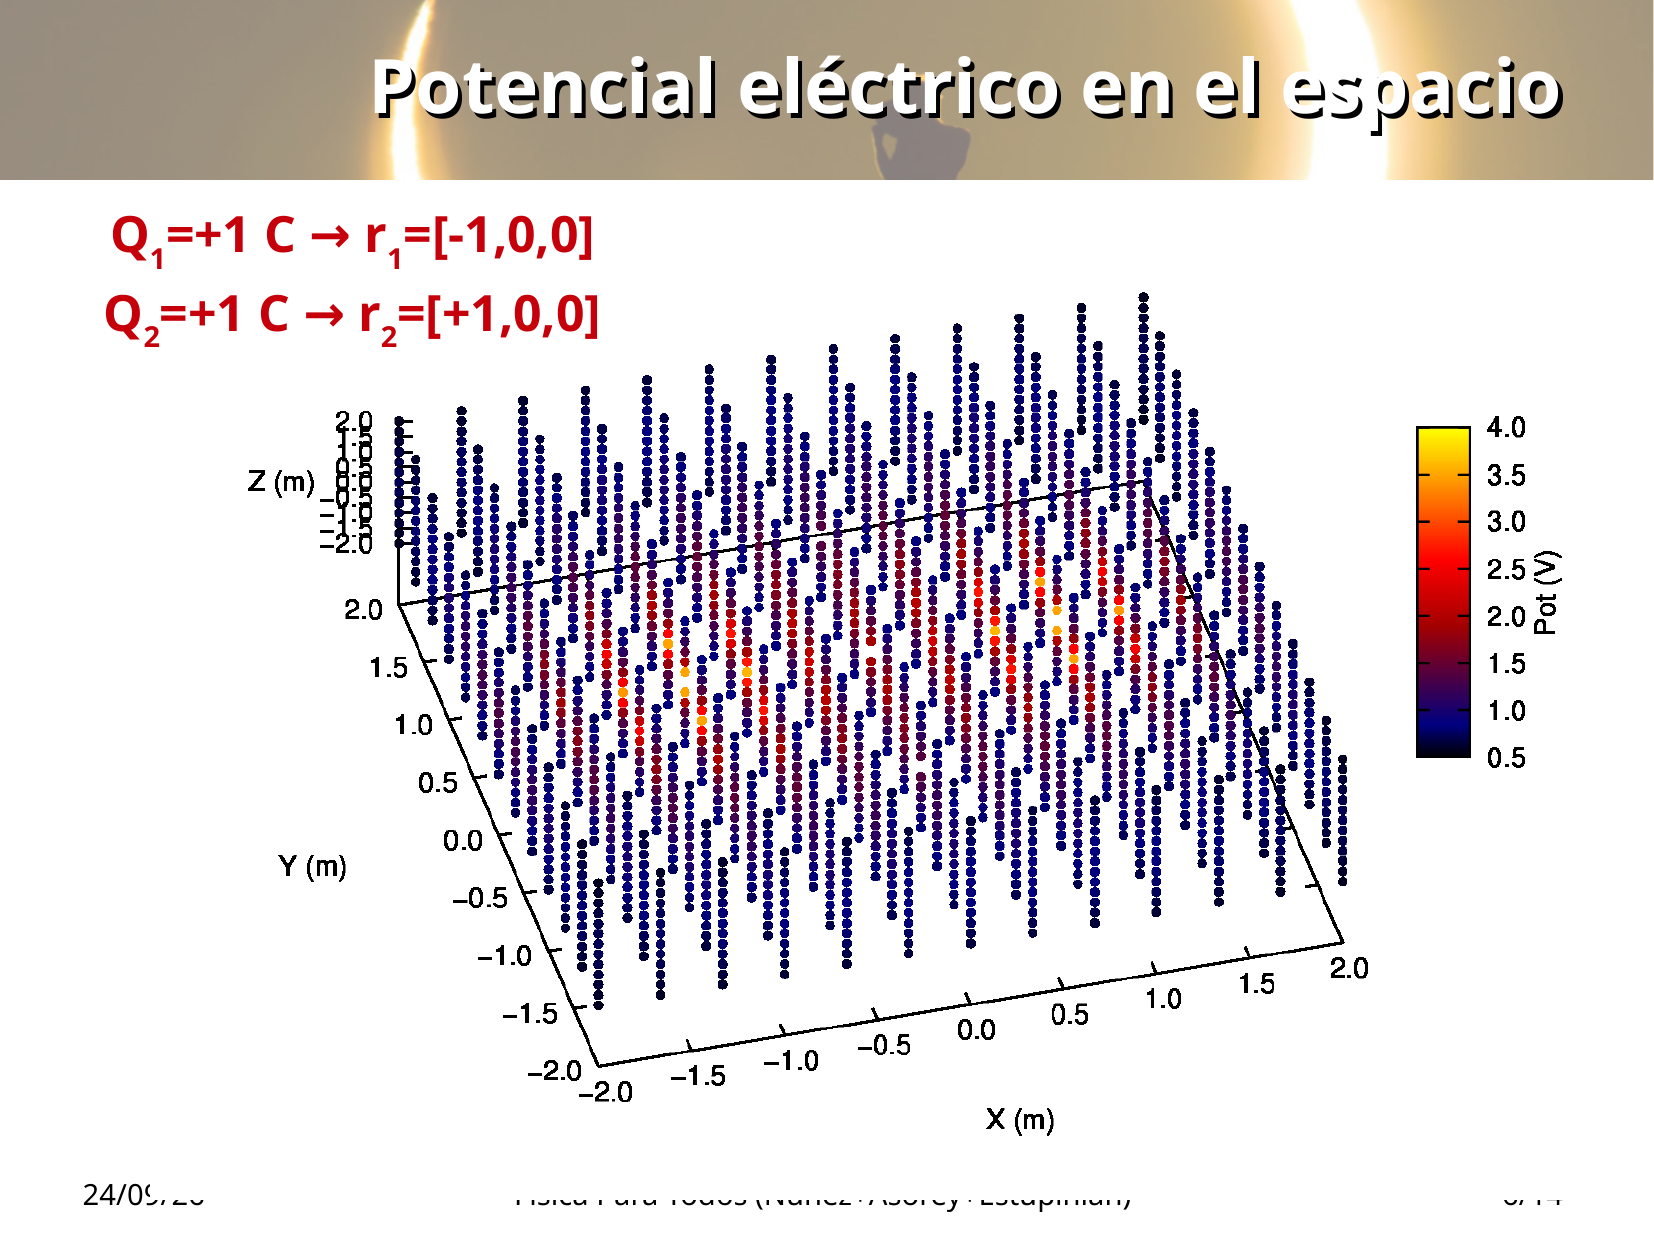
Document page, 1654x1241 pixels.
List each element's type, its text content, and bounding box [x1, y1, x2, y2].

picture [0, 0, 1654, 180]
title Q1=+1 C → r1=[-1,0,0] Q2=+1 C → r2=[+1,0,0] [30, 135, 676, 421]
title Potencial eléctrico en el espacio [75, 19, 1564, 151]
picture [150, 191, 1591, 1201]
